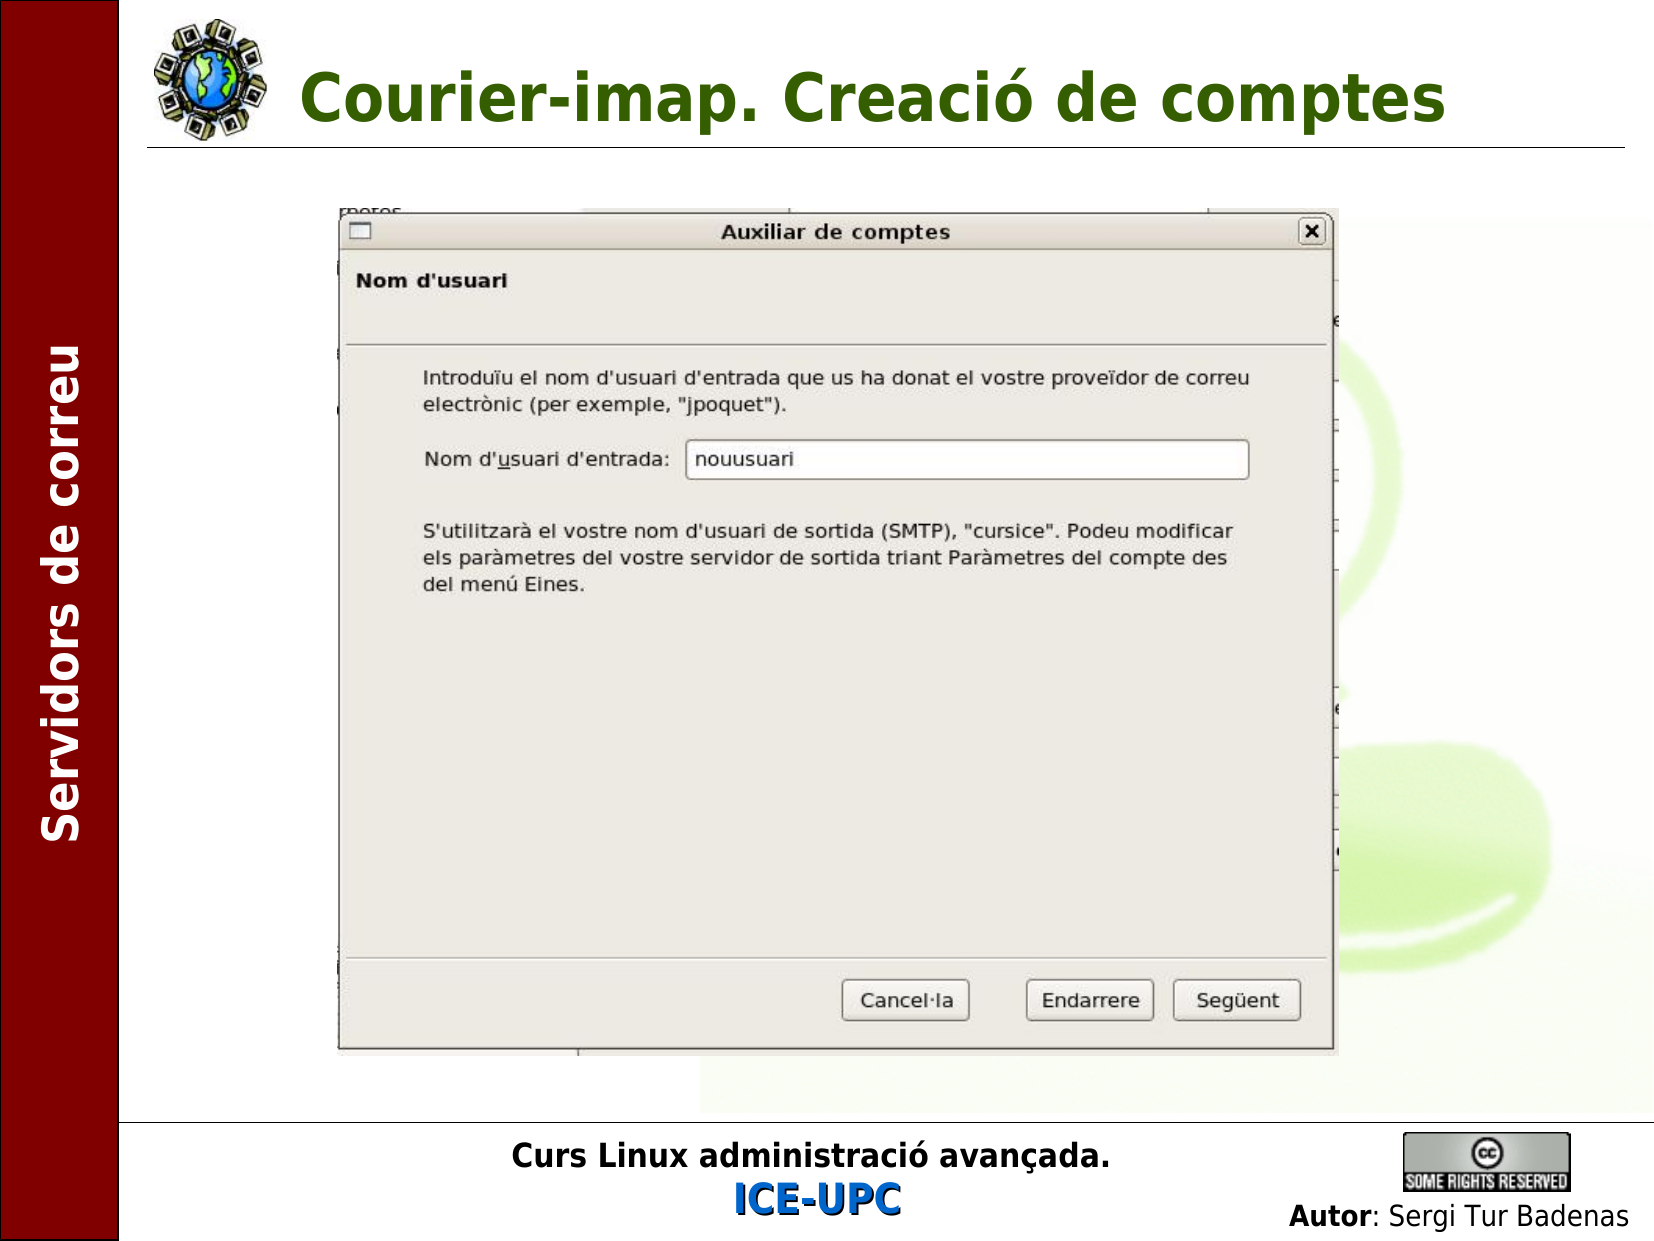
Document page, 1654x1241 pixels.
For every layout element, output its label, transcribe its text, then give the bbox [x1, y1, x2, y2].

picture [154, 19, 268, 56]
title Courier-imap. Creació de comptes [129, 56, 1619, 141]
picture [337, 208, 1654, 1113]
picture [1403, 1132, 1571, 1192]
